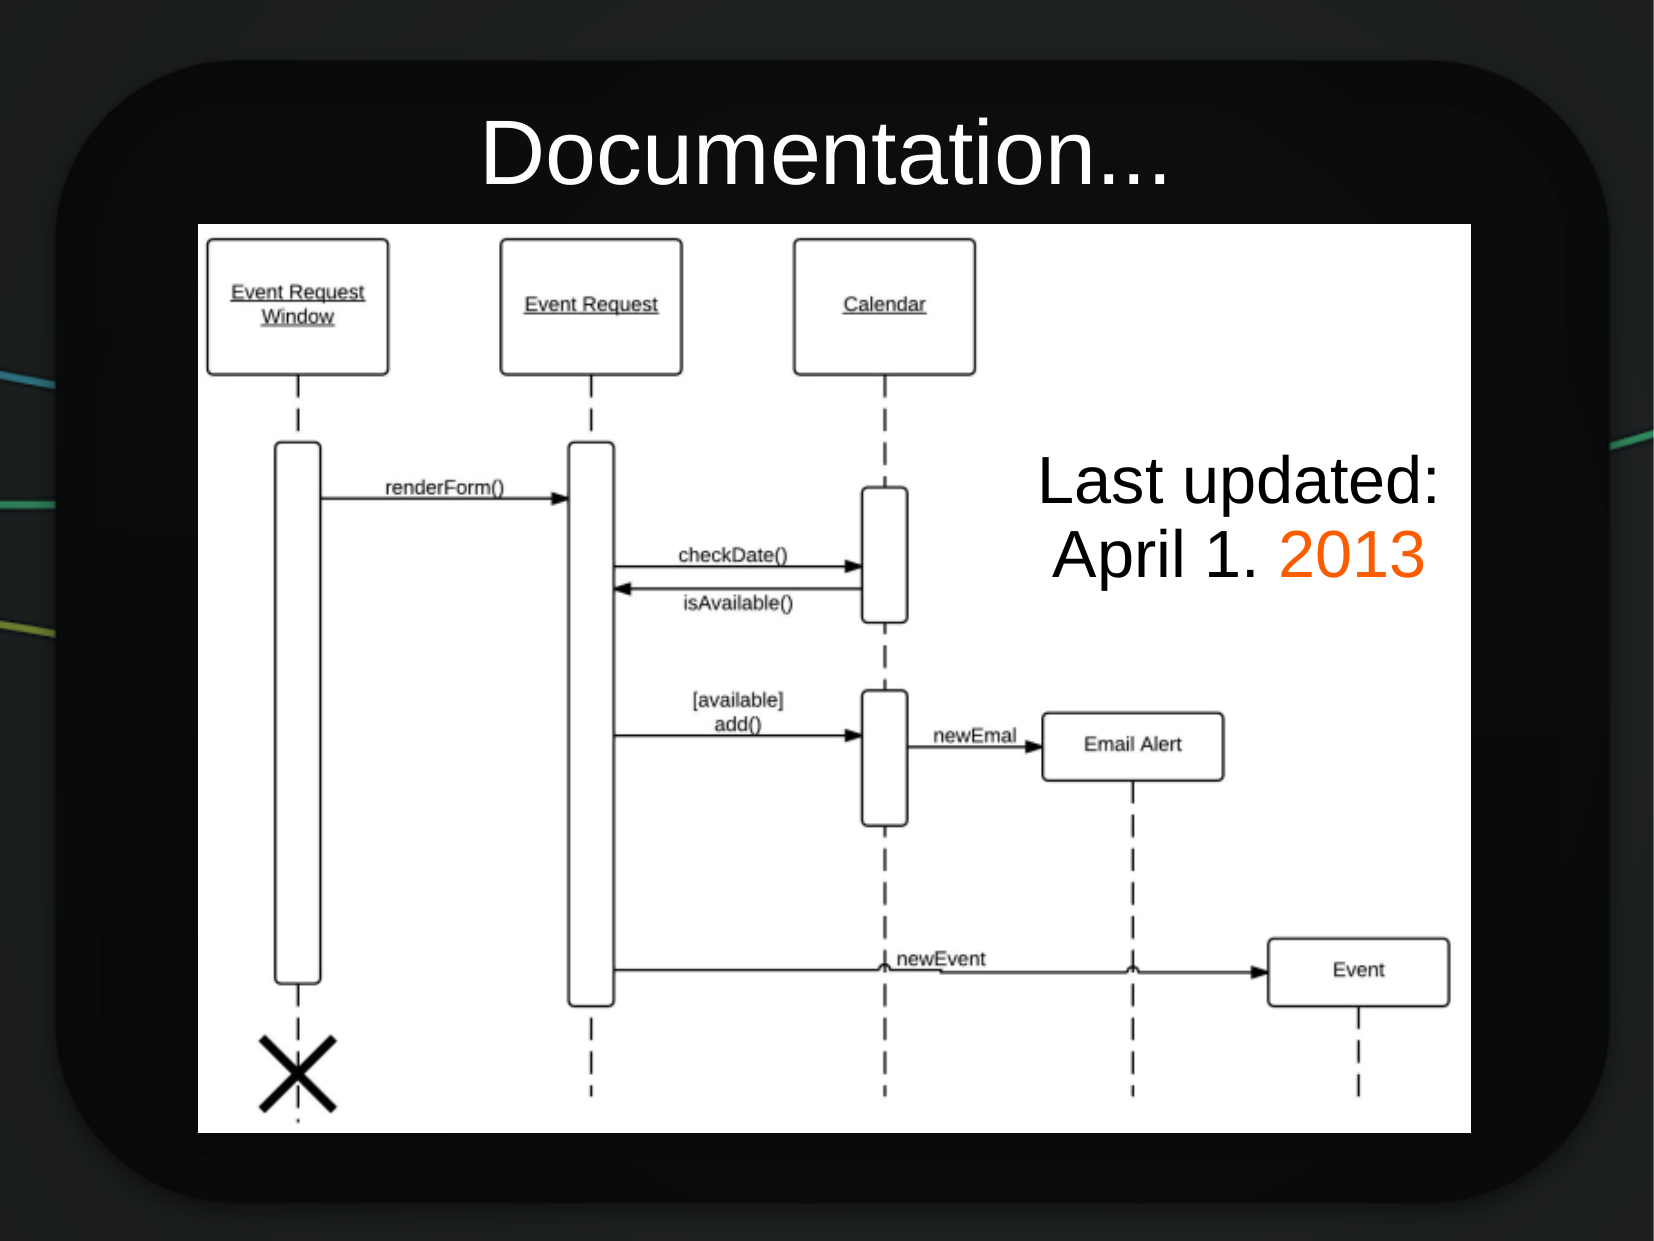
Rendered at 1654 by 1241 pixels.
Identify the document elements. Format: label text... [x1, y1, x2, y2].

picture [0, 0, 1654, 1241]
title Documentation... [82, 49, 1571, 257]
subtitle Last updated: April 1. 2013 [934, 330, 1546, 706]
